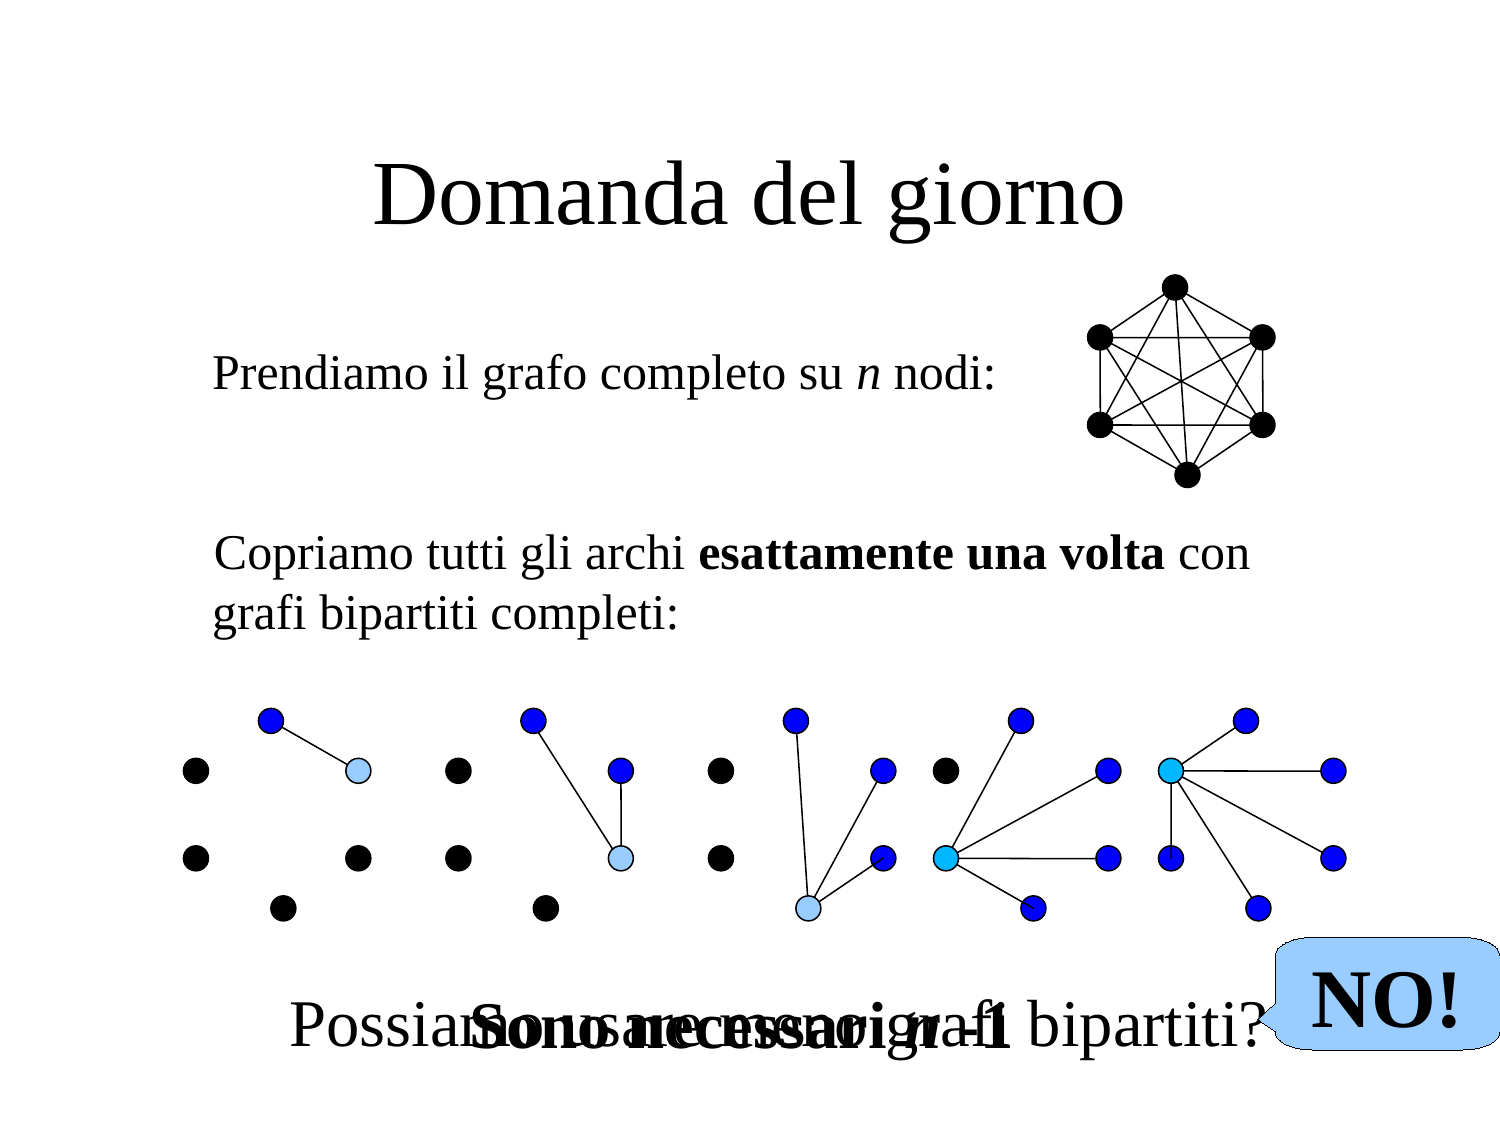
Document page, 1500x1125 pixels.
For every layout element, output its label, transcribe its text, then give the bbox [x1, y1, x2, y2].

text_box [1253, 412, 1276, 438]
text_box [1104, 415, 1111, 421]
text_box [445, 758, 471, 784]
text_box [1008, 708, 1034, 734]
text_box [1233, 708, 1259, 734]
text_box Prendiamo il grafo completo su n nodi: Copriamo tutti gli archi esattamente una volta con grafi bipartiti completi: Possiamo usare meno grafi bipartiti? [197, 331, 1363, 975]
text_box [933, 845, 959, 871]
text_box [1162, 274, 1188, 293]
text_box [783, 708, 809, 734]
text_box [1158, 845, 1184, 871]
text_box [258, 708, 284, 734]
text_box [345, 845, 371, 871]
text_box [520, 708, 546, 734]
text_box [183, 758, 209, 784]
text_box [1175, 470, 1201, 488]
text_box [1245, 895, 1271, 921]
text_box [1087, 412, 1110, 438]
text_box [608, 845, 634, 871]
text_box [1252, 324, 1276, 350]
text_box [608, 758, 634, 784]
text_box [795, 895, 821, 921]
text_box NO! [1257, 937, 1500, 1051]
text_box [533, 895, 559, 921]
text_box [1320, 758, 1346, 784]
text_box [708, 845, 734, 871]
text_box [1252, 341, 1259, 348]
title Domanda del giorno [112, 99, 1388, 288]
text_box [870, 845, 896, 871]
text_box [445, 845, 471, 871]
text_box [1095, 758, 1121, 784]
text_box [183, 845, 209, 871]
text_box [345, 758, 371, 784]
text_box [1095, 845, 1121, 871]
text_box [708, 758, 734, 784]
text_box [933, 758, 959, 784]
text_box [1087, 324, 1110, 350]
text_box [870, 758, 896, 784]
text_box [270, 895, 296, 921]
text_box Sono necessari n -1 [187, 975, 1313, 1070]
text_box [1020, 895, 1046, 921]
text_box [1320, 845, 1346, 871]
text_box [1158, 758, 1184, 784]
